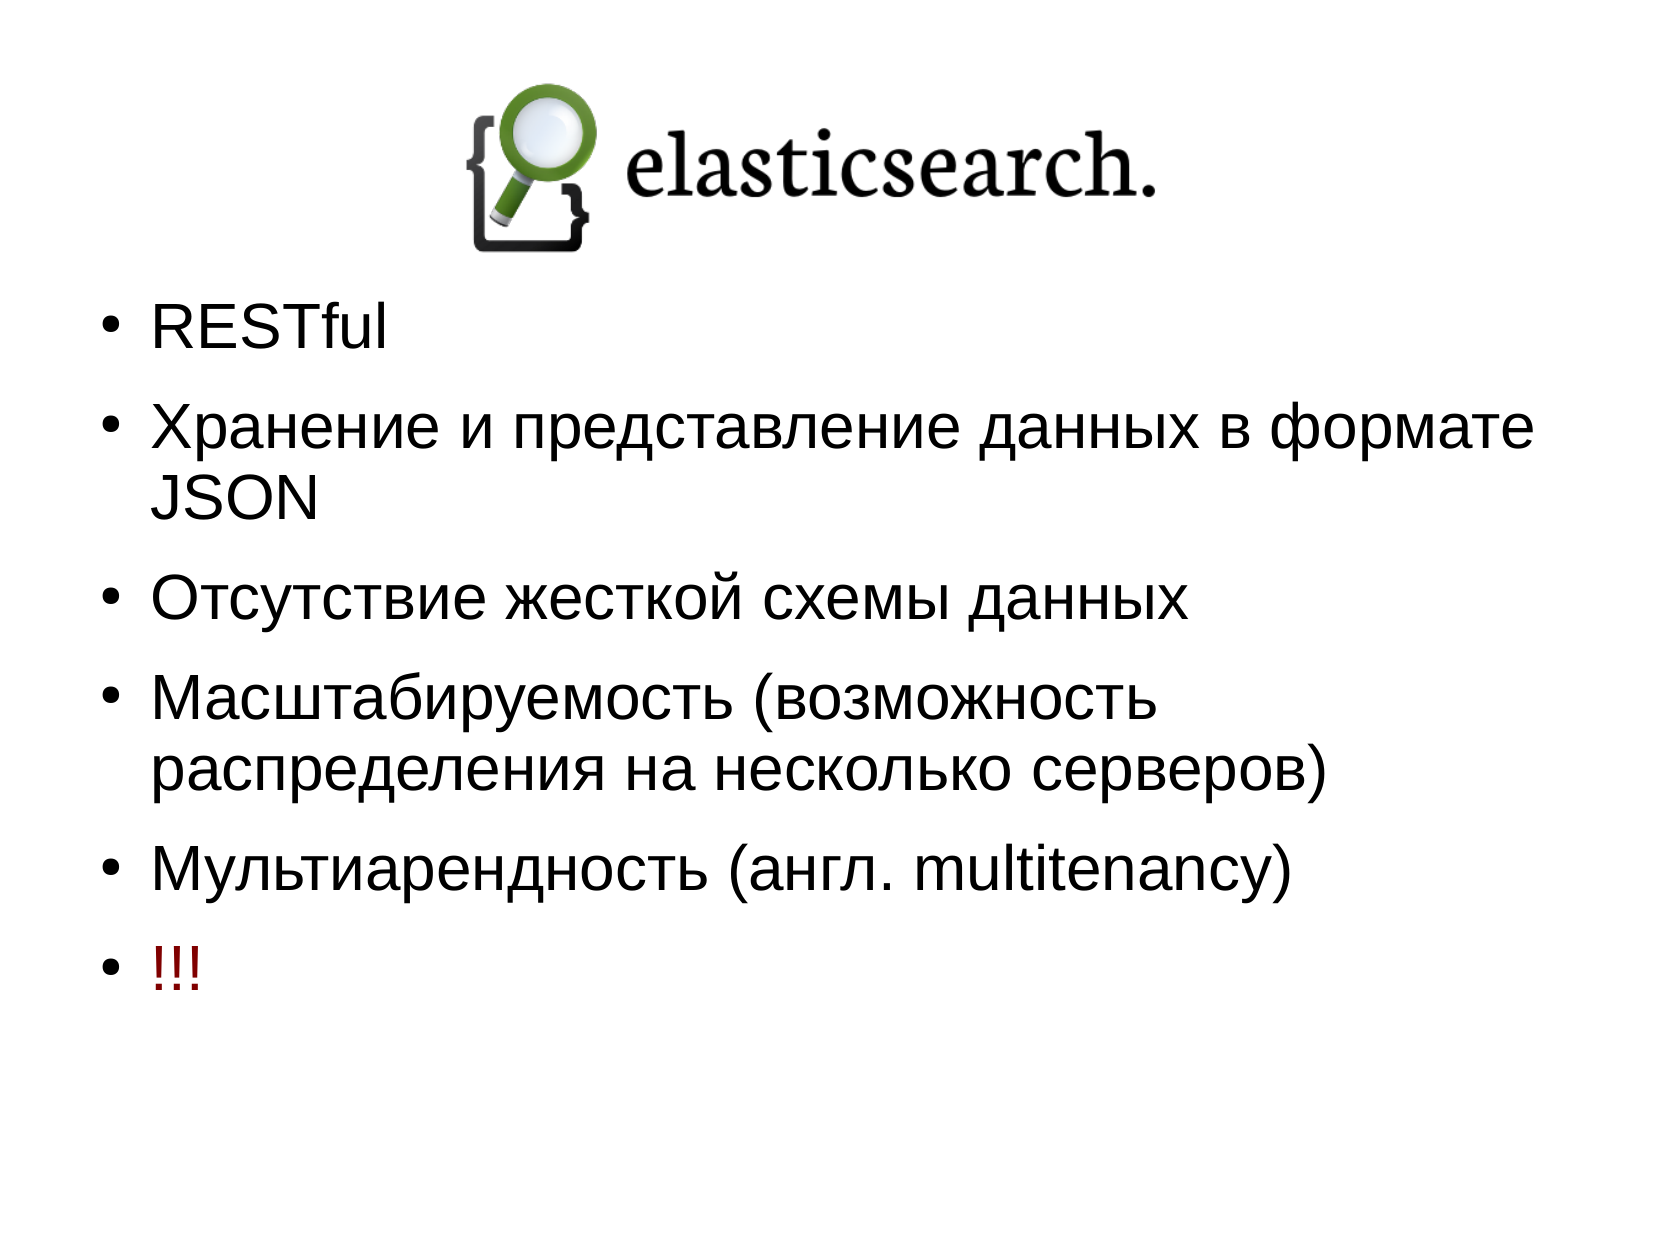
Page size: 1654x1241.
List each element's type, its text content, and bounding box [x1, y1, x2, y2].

picture [436, 58, 1171, 287]
list RESTful Хранение и представление данных в формате JSON Отсутствие жесткой схемы данных Масштабируемость (возможность распределения на несколько серверов) Мультиарендность (англ. multitenancy) !!! [82, 290, 1571, 1010]
